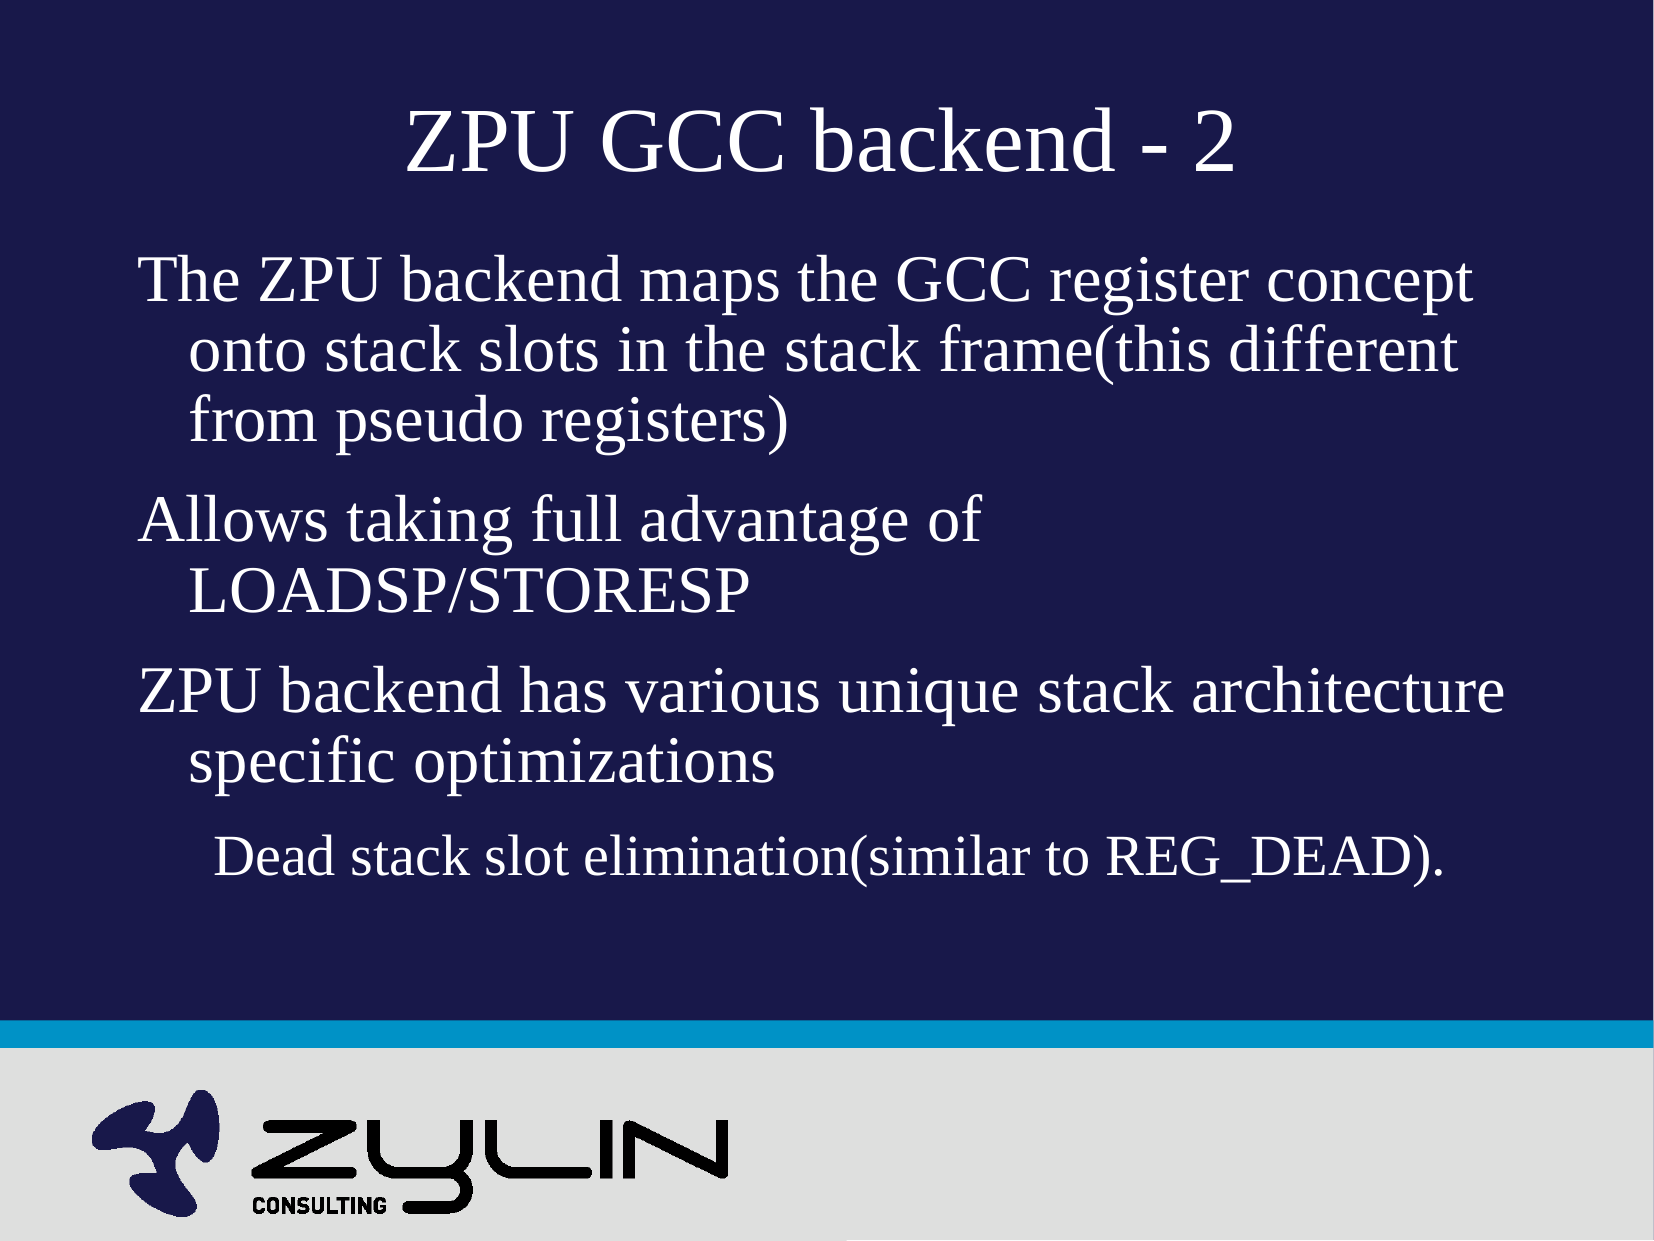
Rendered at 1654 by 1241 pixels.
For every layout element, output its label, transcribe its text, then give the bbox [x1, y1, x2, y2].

picture [0, 1049, 812, 1241]
title ZPU GCC backend - 2 [117, 79, 1526, 206]
text_box [0, 1020, 1654, 1241]
list The ZPU backend maps the GCC register concept onto stack slots in the stack frame(this different from pseudo registers) Allows taking full advantage of LOADSP/STORESP ZPU backend has various unique stack architecture specific optimizations Dead stack slot elimination(similar to REG_DEAD). [120, 245, 1533, 1020]
